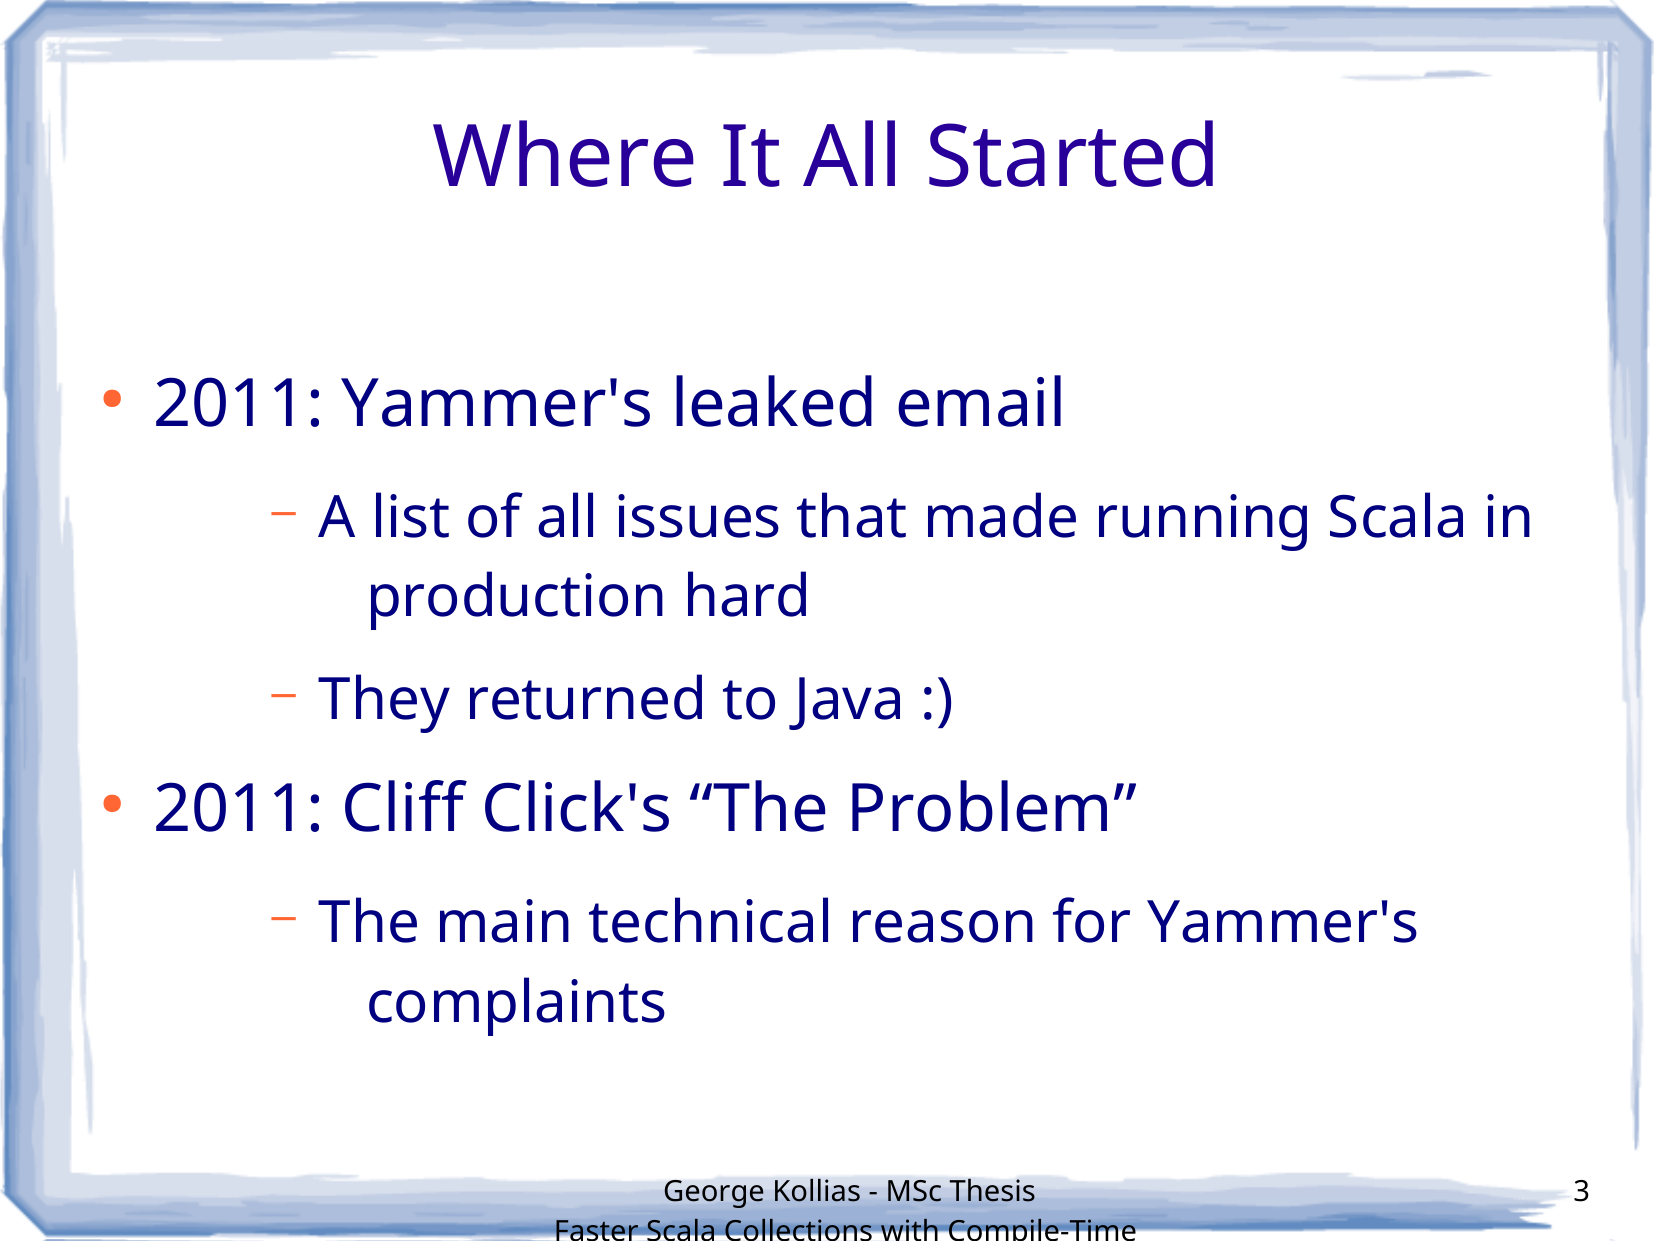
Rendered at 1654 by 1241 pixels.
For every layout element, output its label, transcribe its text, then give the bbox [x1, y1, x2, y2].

picture [998, 1227, 1005, 1241]
picture [0, 0, 1654, 1241]
picture [1098, 1227, 1105, 1241]
picture [779, 1227, 787, 1232]
picture [1015, 1227, 1024, 1239]
picture [1047, 1227, 1055, 1232]
title Where It All Started [82, 49, 1571, 257]
picture [988, 1227, 995, 1241]
picture [1108, 1227, 1115, 1241]
picture [573, 1233, 580, 1239]
picture [746, 1227, 755, 1239]
picture [827, 1227, 836, 1239]
picture [614, 1227, 622, 1232]
picture [1124, 1227, 1132, 1232]
picture [926, 1227, 934, 1241]
picture [680, 1233, 687, 1239]
picture [704, 1233, 711, 1239]
list 2011: Yammer's leaked email A list of all issues that made running Scala in production hard They returned to Java :) 2011: Cliff Click's “The Problem” The main technical reason for Yammer's complaints [82, 355, 1571, 1075]
picture [846, 1227, 854, 1241]
picture [969, 1227, 978, 1239]
picture [888, 1228, 895, 1241]
